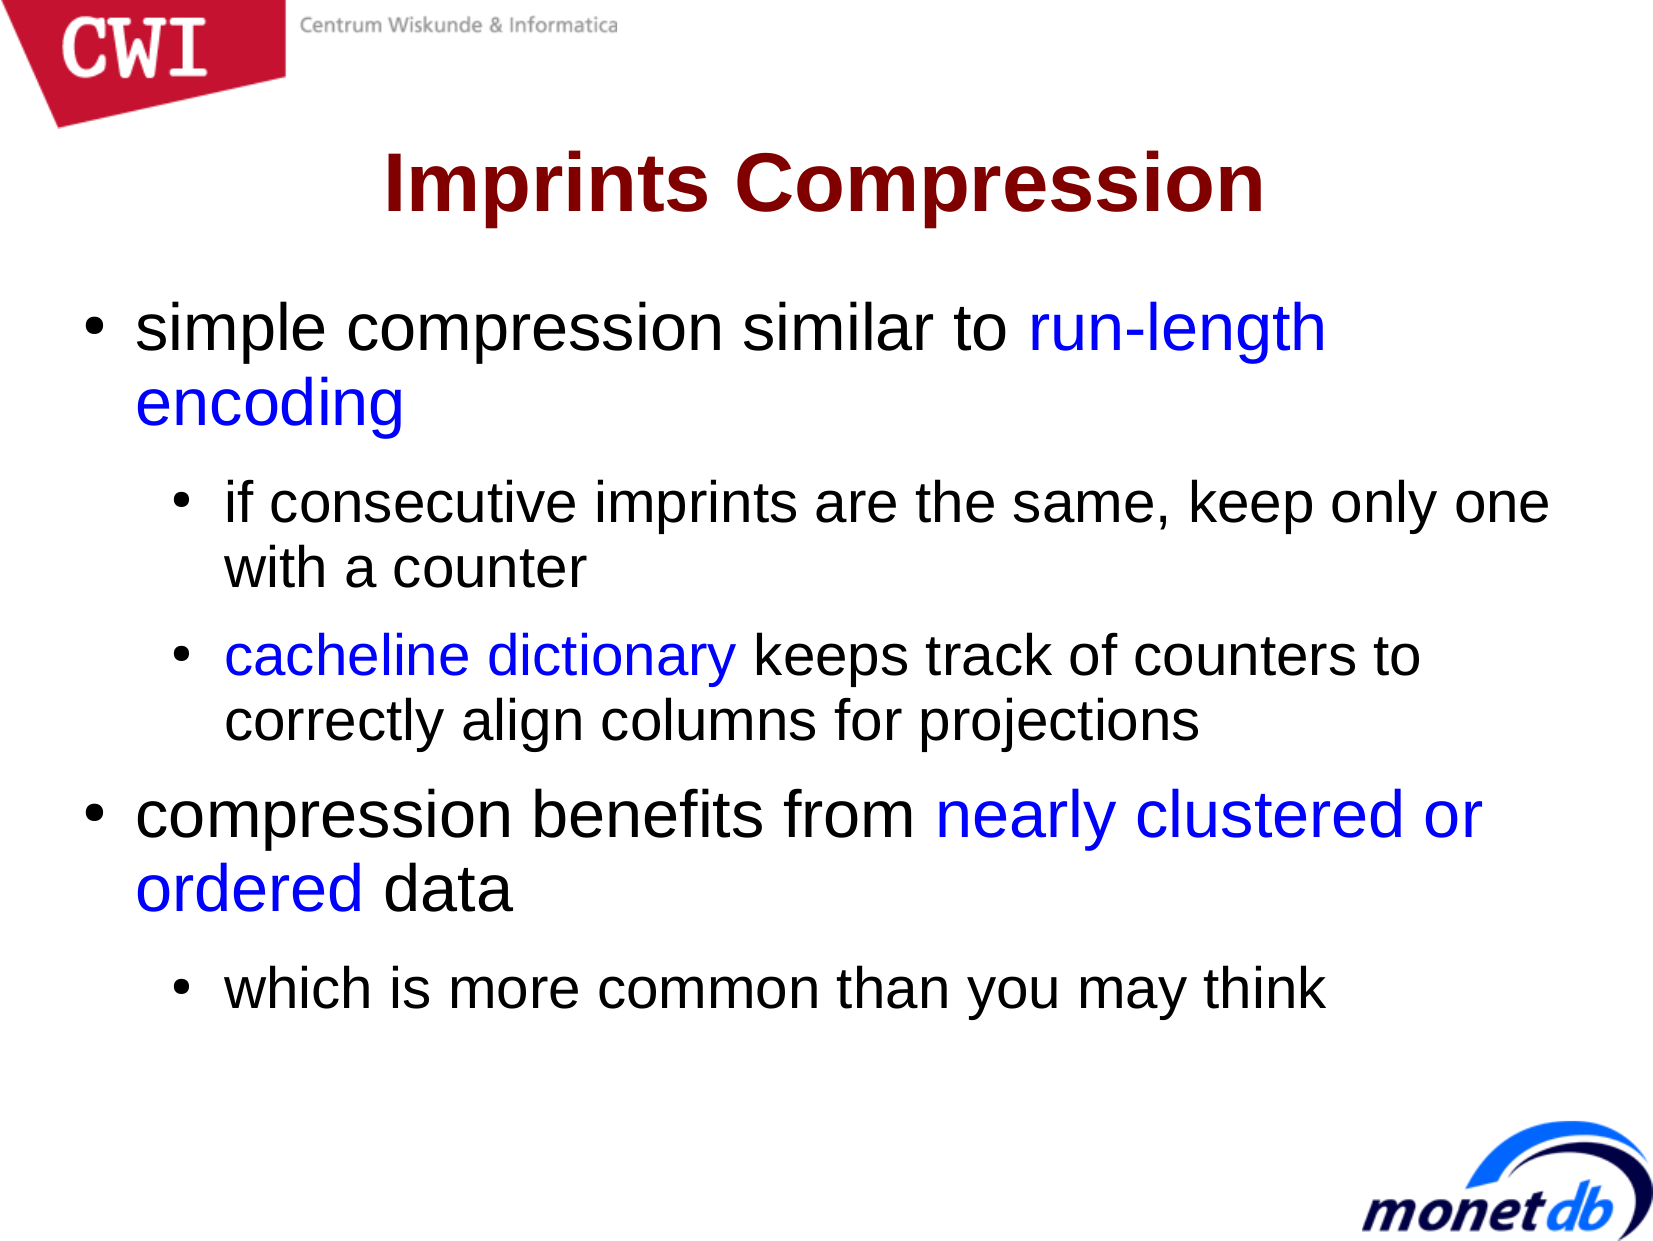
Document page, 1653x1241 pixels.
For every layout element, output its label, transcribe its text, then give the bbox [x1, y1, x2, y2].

picture [1362, 1118, 1653, 1241]
title Imprints Compression [37, 78, 1613, 287]
picture [0, 0, 691, 129]
list simple compression similar to run-length encoding if consecutive imprints are the same, keep only one with a counter cacheline dictionary keeps track of counters to correctly align columns for projections compression benefits from nearly clustered or ordered data which is more common than you may think [82, 290, 1571, 1110]
